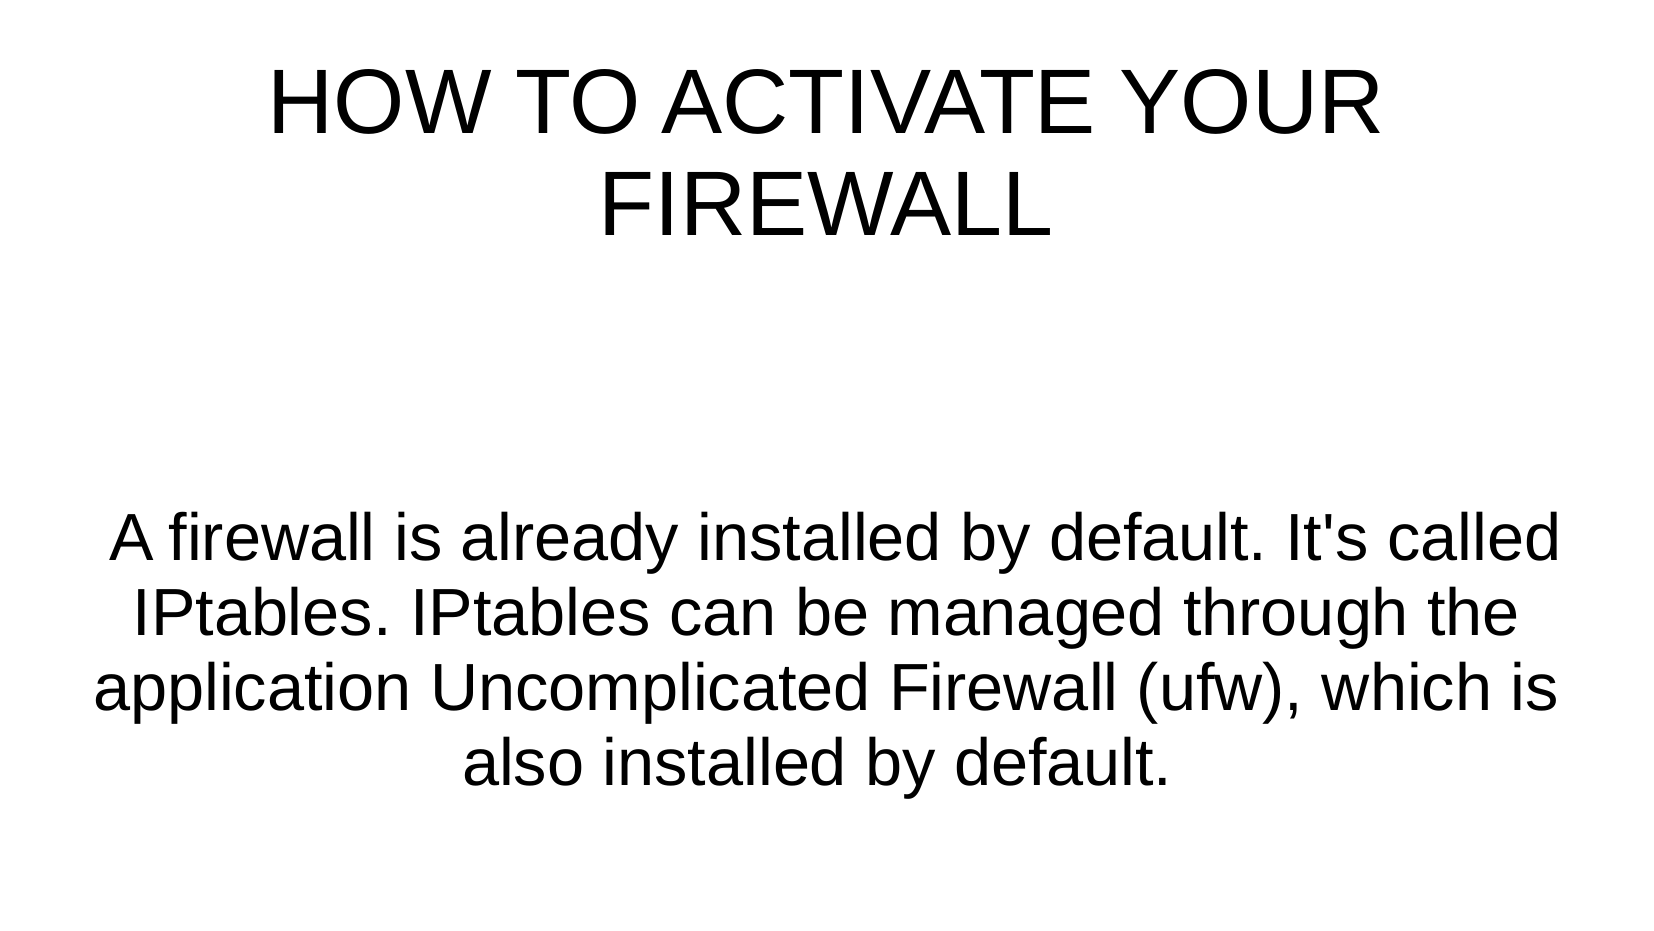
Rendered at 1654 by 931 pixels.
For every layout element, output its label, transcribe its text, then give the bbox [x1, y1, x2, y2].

subtitle A firewall is already installed by default. It's called IPtables. IPtables can be managed through the application Uncomplicated Firewall (ufw), which is also installed by default. [82, 290, 1571, 931]
title HOW TO ACTIVATE YOUR FIREWALL [82, 49, 1571, 257]
